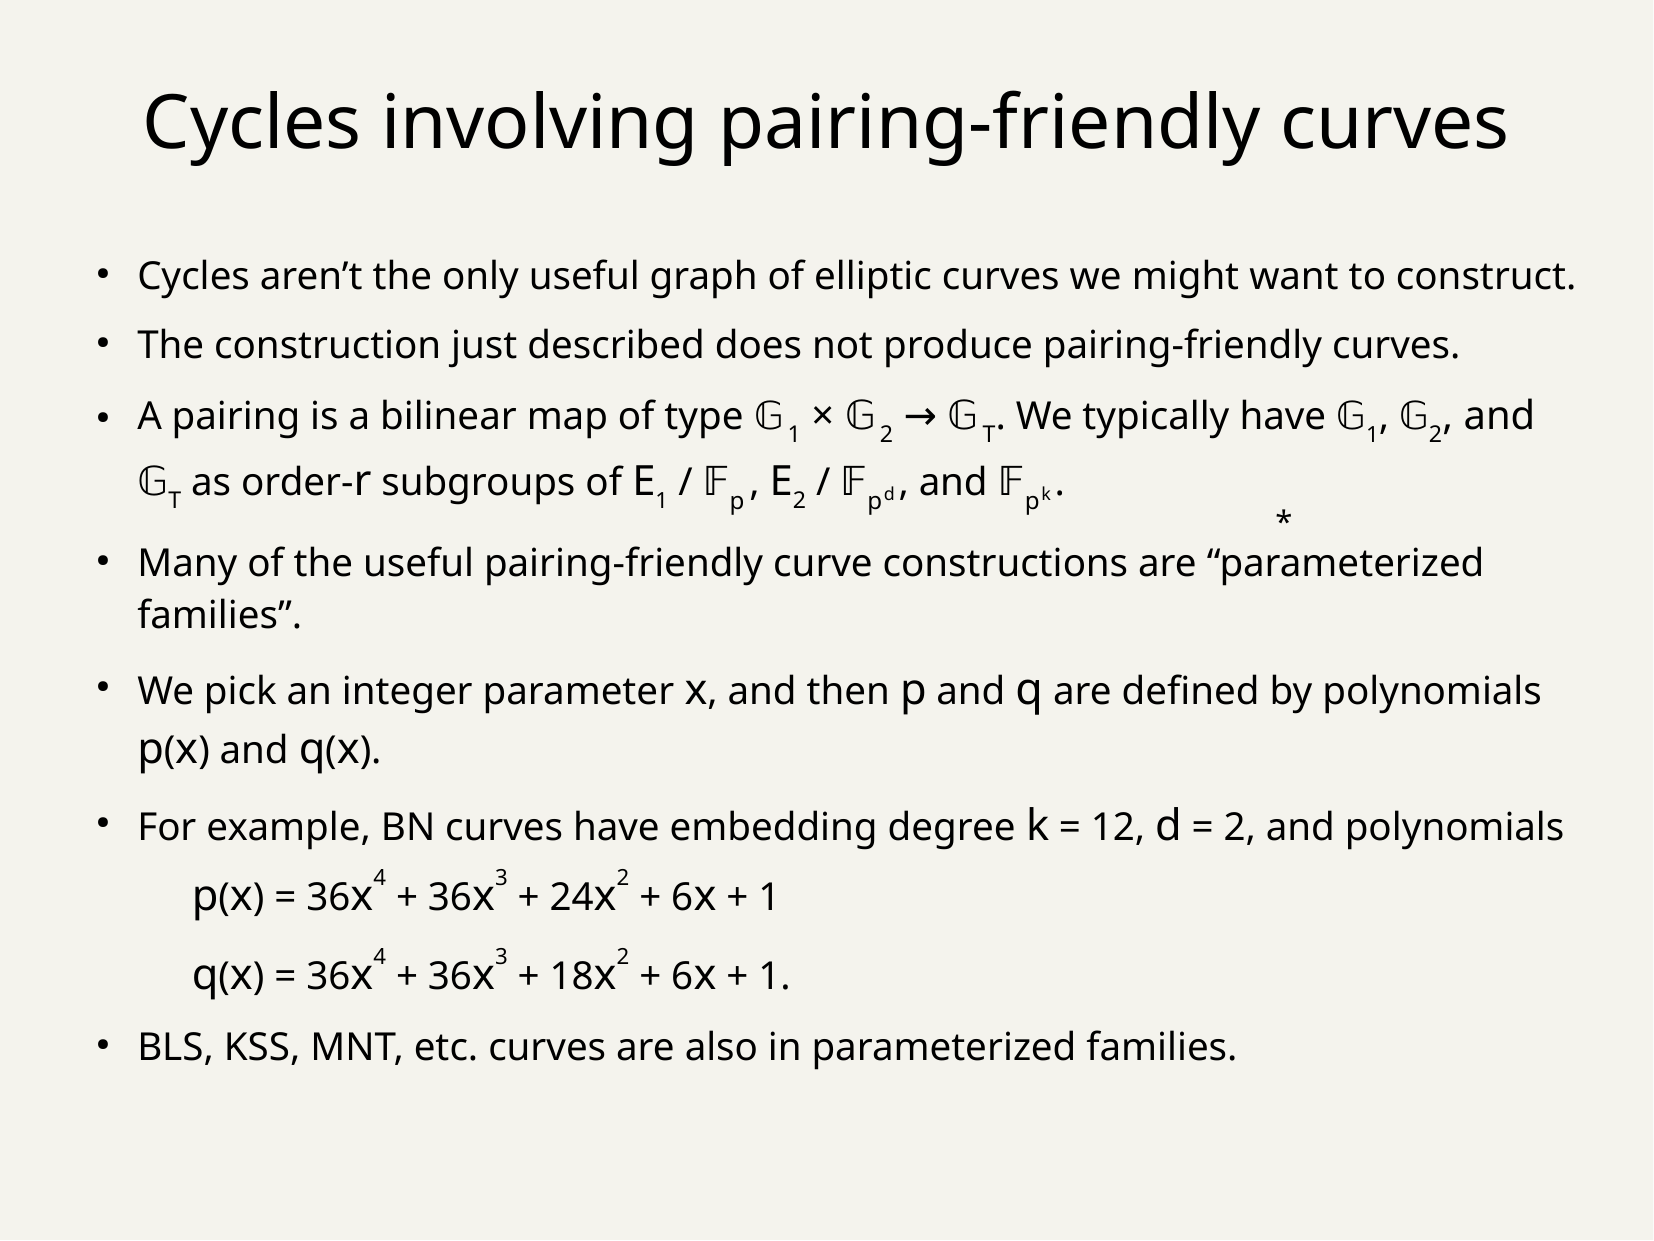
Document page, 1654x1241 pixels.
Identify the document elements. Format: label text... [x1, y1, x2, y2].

list * [1216, 500, 1325, 544]
title Cycles involving pairing-friendly curves [82, 49, 1571, 189]
list Cycles aren’t the only useful graph of elliptic curves we might want to construct. The construction just described does not produce pairing-friendly curves. A pairing is a bilinear map of type 𝔾 1 × 𝔾 2 → 𝔾 T. We typically have 𝔾1, 𝔾2, and 𝔾T as order-r subgroups of E1 / 𝔽p , E2 / 𝔽p d , and 𝔽p k . Many of the useful pairing-friendly curve constructions are “parameterized families”. We pick an integer parameter x, and then p and q are defined by polynomials p(x) and q(x). For example, BN curves have embedding degree k = 12, d = 2, and polynomials p(x) = 36x4 + 36x3 + 24x2 + 6x + 1 q(x) = 36x4 + 36x3 + 18x2 + 6x + 1. BLS, KSS, MNT, etc. curves are also in parameterized families. [82, 248, 1583, 1182]
